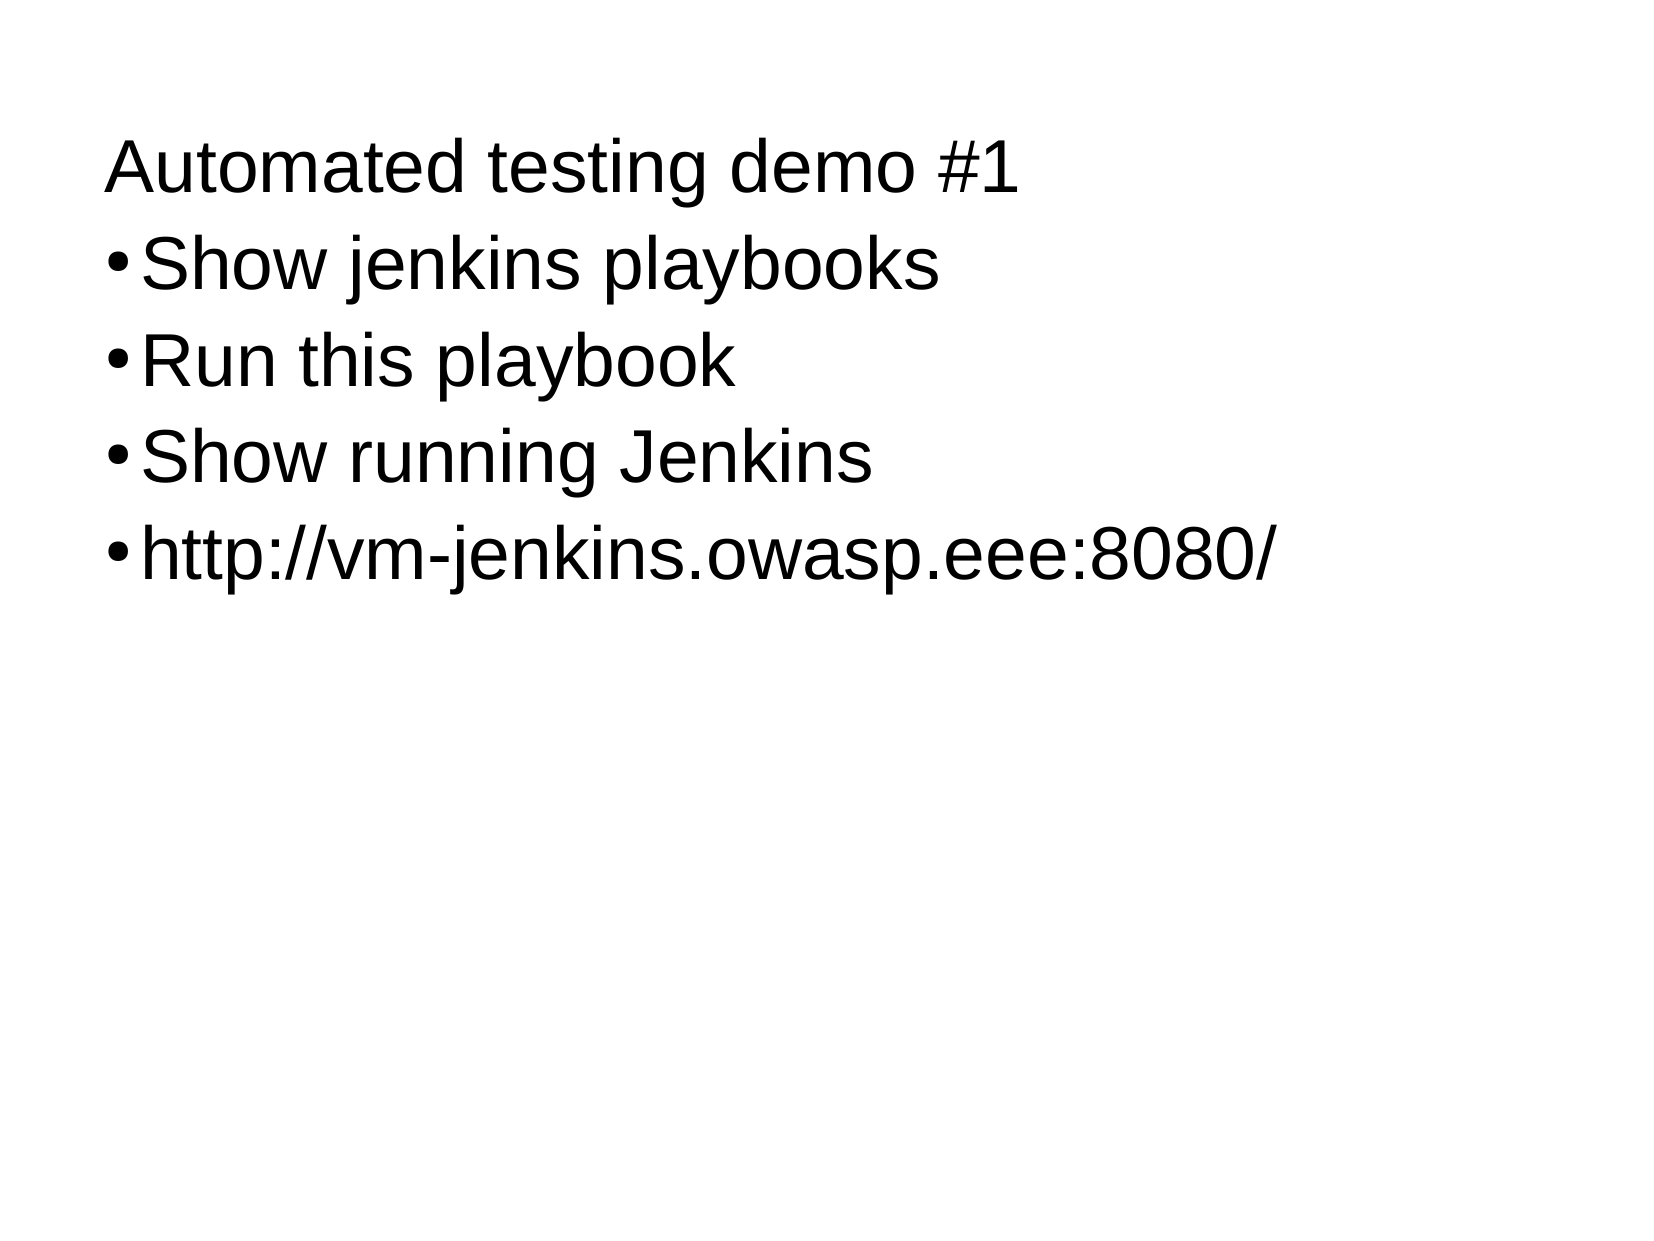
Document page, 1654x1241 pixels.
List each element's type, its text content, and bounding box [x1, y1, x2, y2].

text_box Automated testing demo #1 Show jenkins playbooks Run this playbook Show running Jenkins http://vm-jenkins.owasp.eee:8080/ [90, 105, 1642, 591]
